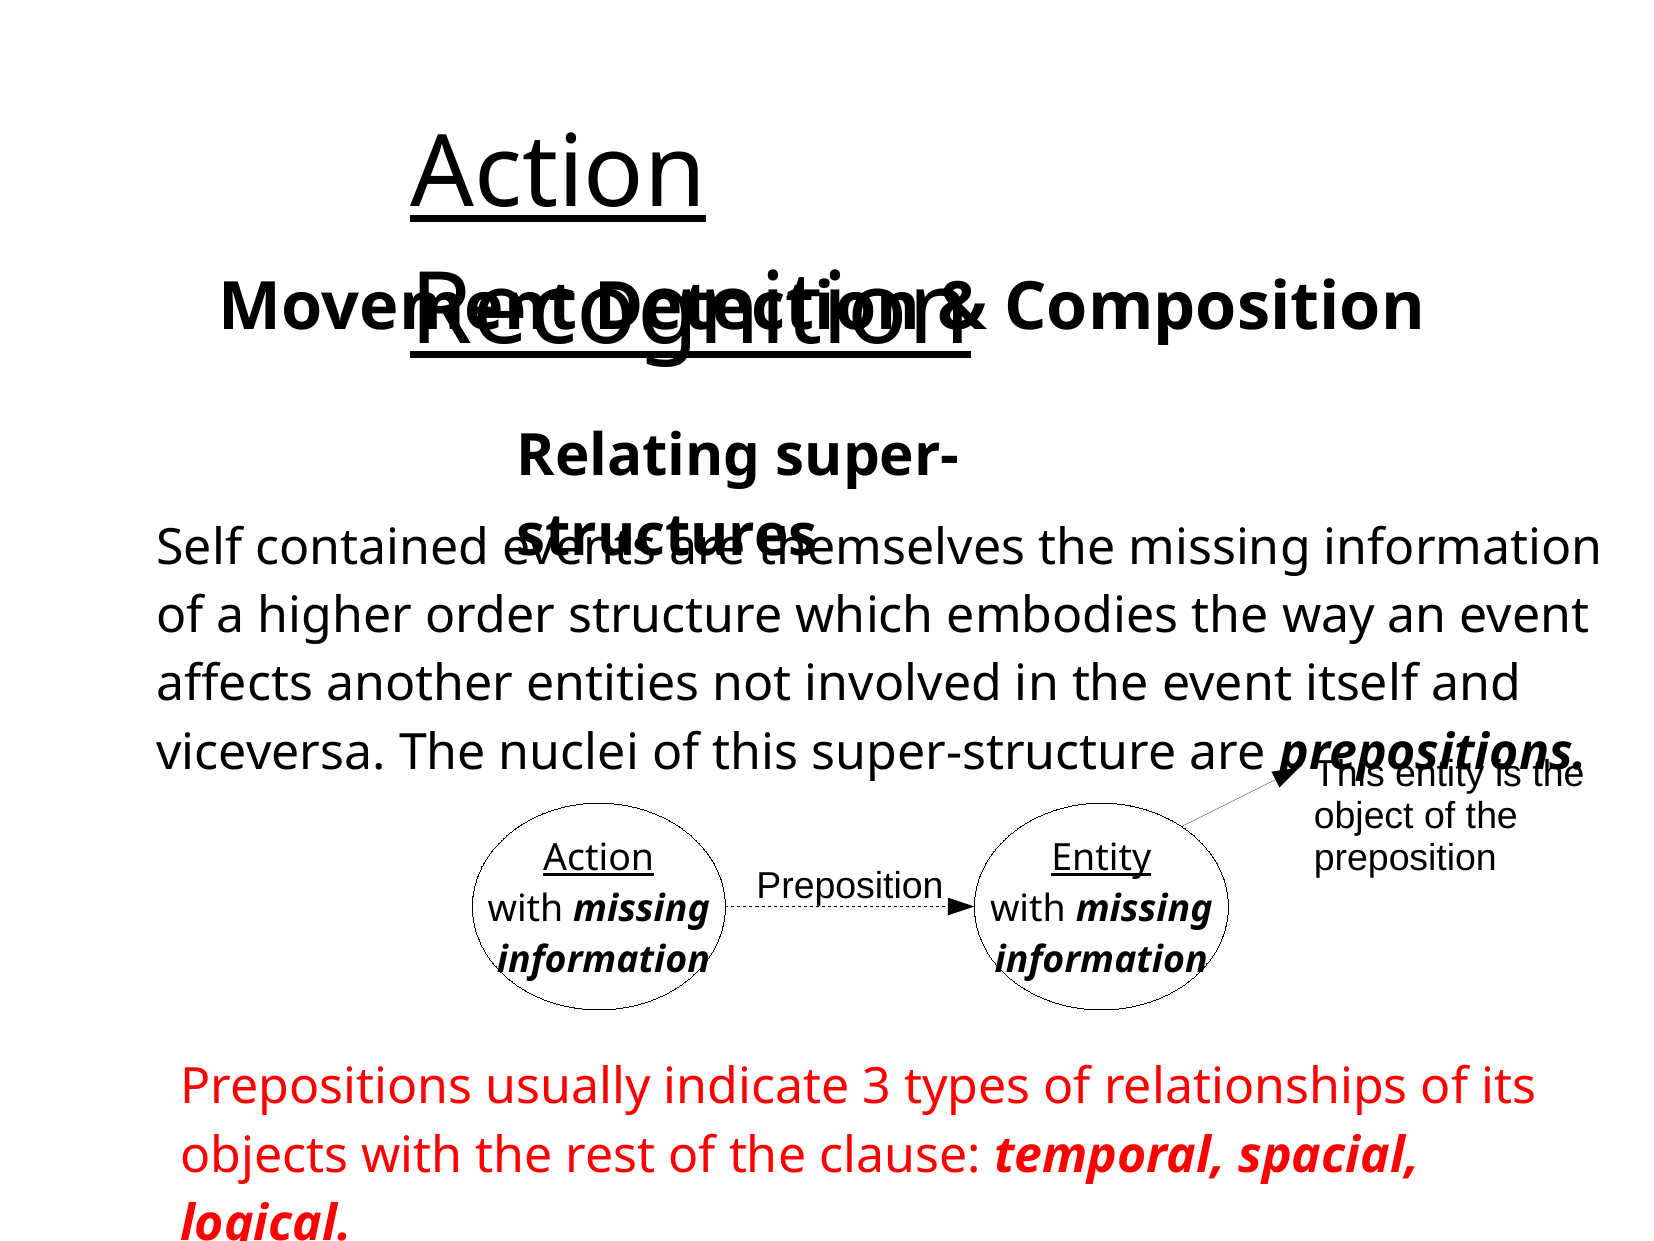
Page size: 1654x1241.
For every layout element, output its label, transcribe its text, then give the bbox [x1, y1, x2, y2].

text_box Action with missing information [472, 803, 726, 1010]
text_box Relating super-structures [501, 406, 1241, 496]
text_box Self contained events are themselves the missing information of a higher order structure which embodies the way an event affects another entities not involved in the event itself and viceversa. The nuclei of this super-structure are prepositions. [141, 503, 1630, 760]
text_box This entity is the object of the preposition [1299, 745, 1600, 886]
text_box Entity with missing information [974, 803, 1229, 1010]
text_box Action Recognition [395, 92, 1270, 228]
text_box Prepositions usually indicate 3 types of relationships of its objects with the rest of the clause: temporal, spacial, logical. [165, 1042, 1601, 1184]
text_box Movement Detection & Composition [204, 250, 1504, 358]
